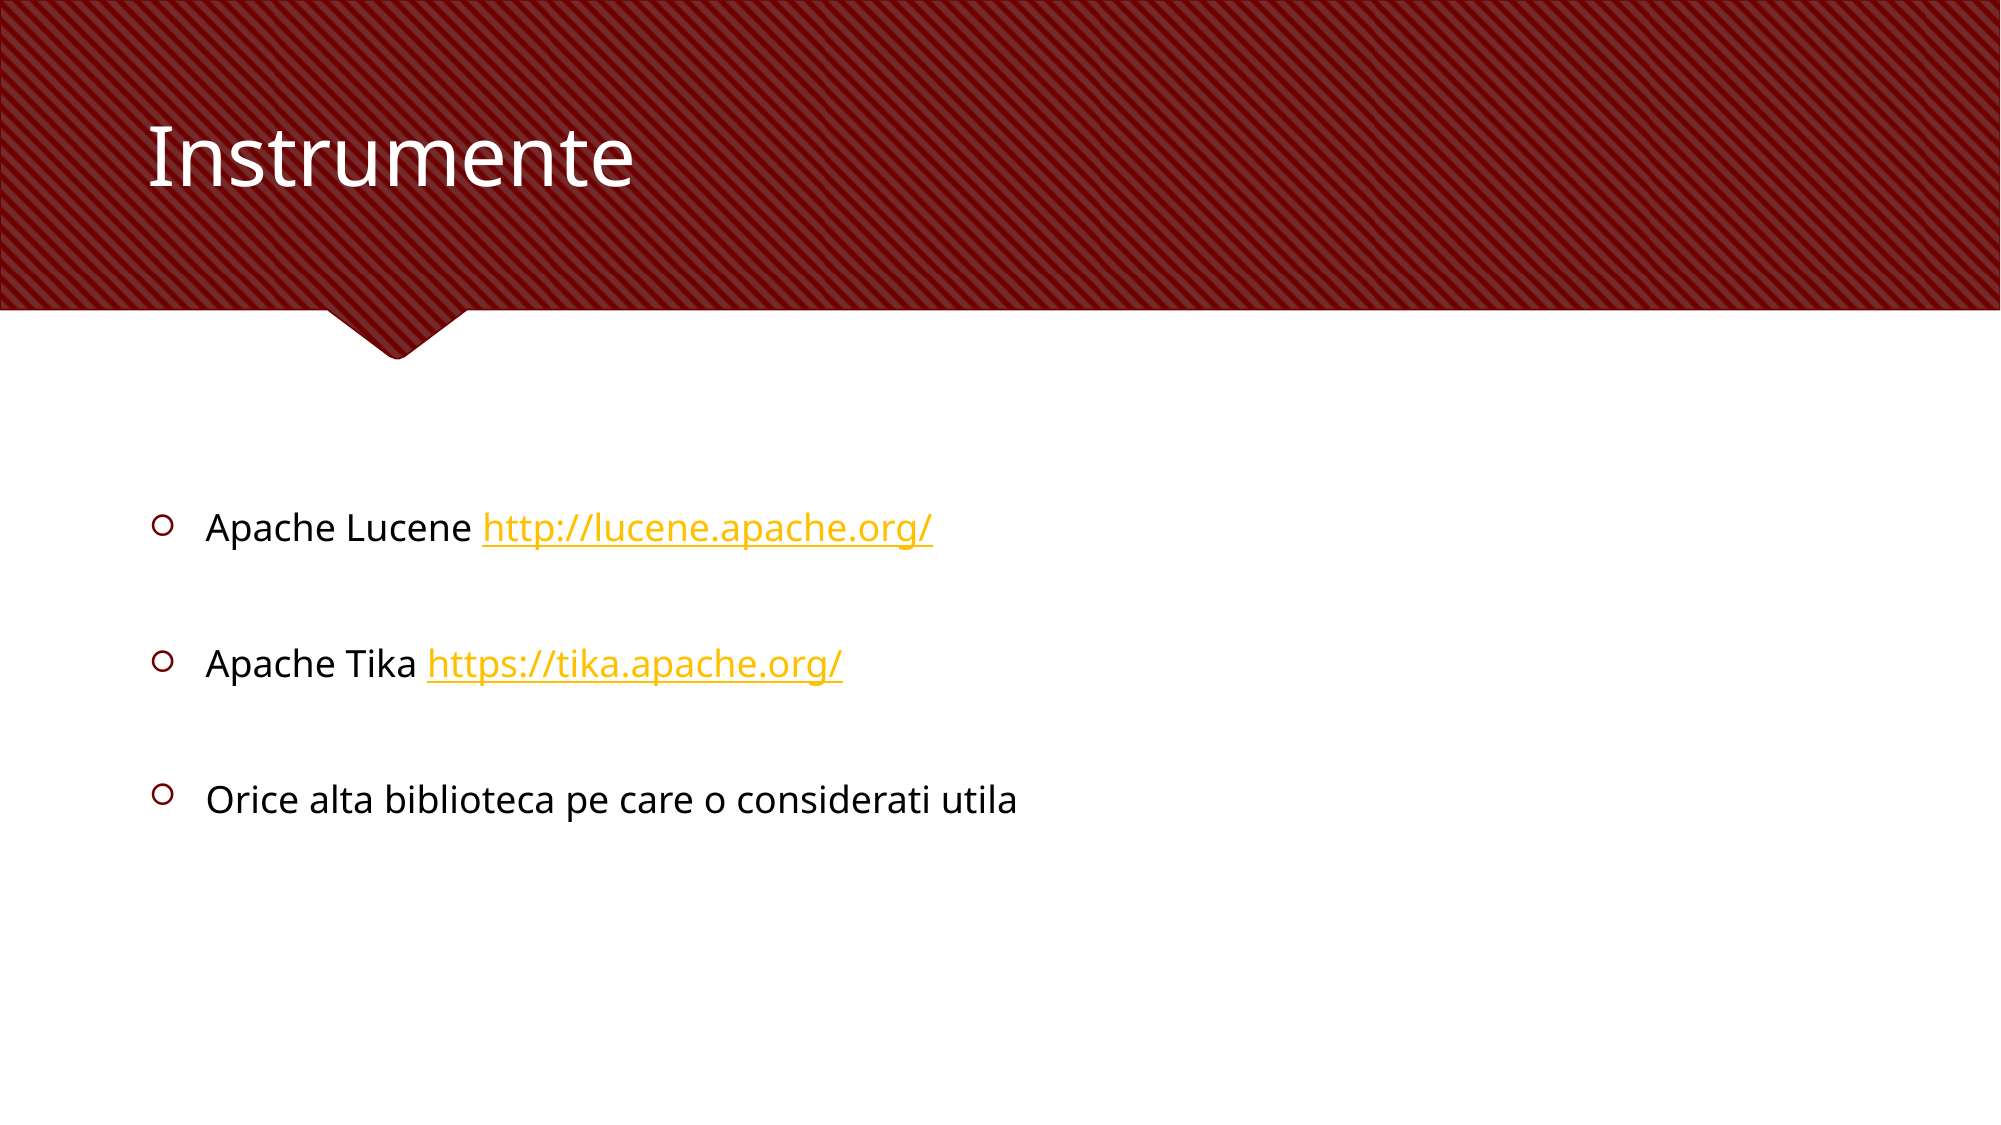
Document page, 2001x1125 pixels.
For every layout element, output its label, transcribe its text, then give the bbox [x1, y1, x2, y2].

title Instrumente [132, 73, 1868, 233]
picture [1, 1, 1999, 357]
list Apache Lucene http://lucene.apache.org/ Apache Tika https://tika.apache.org/ Orice alta biblioteca pe care o considerati utila [134, 364, 1866, 962]
